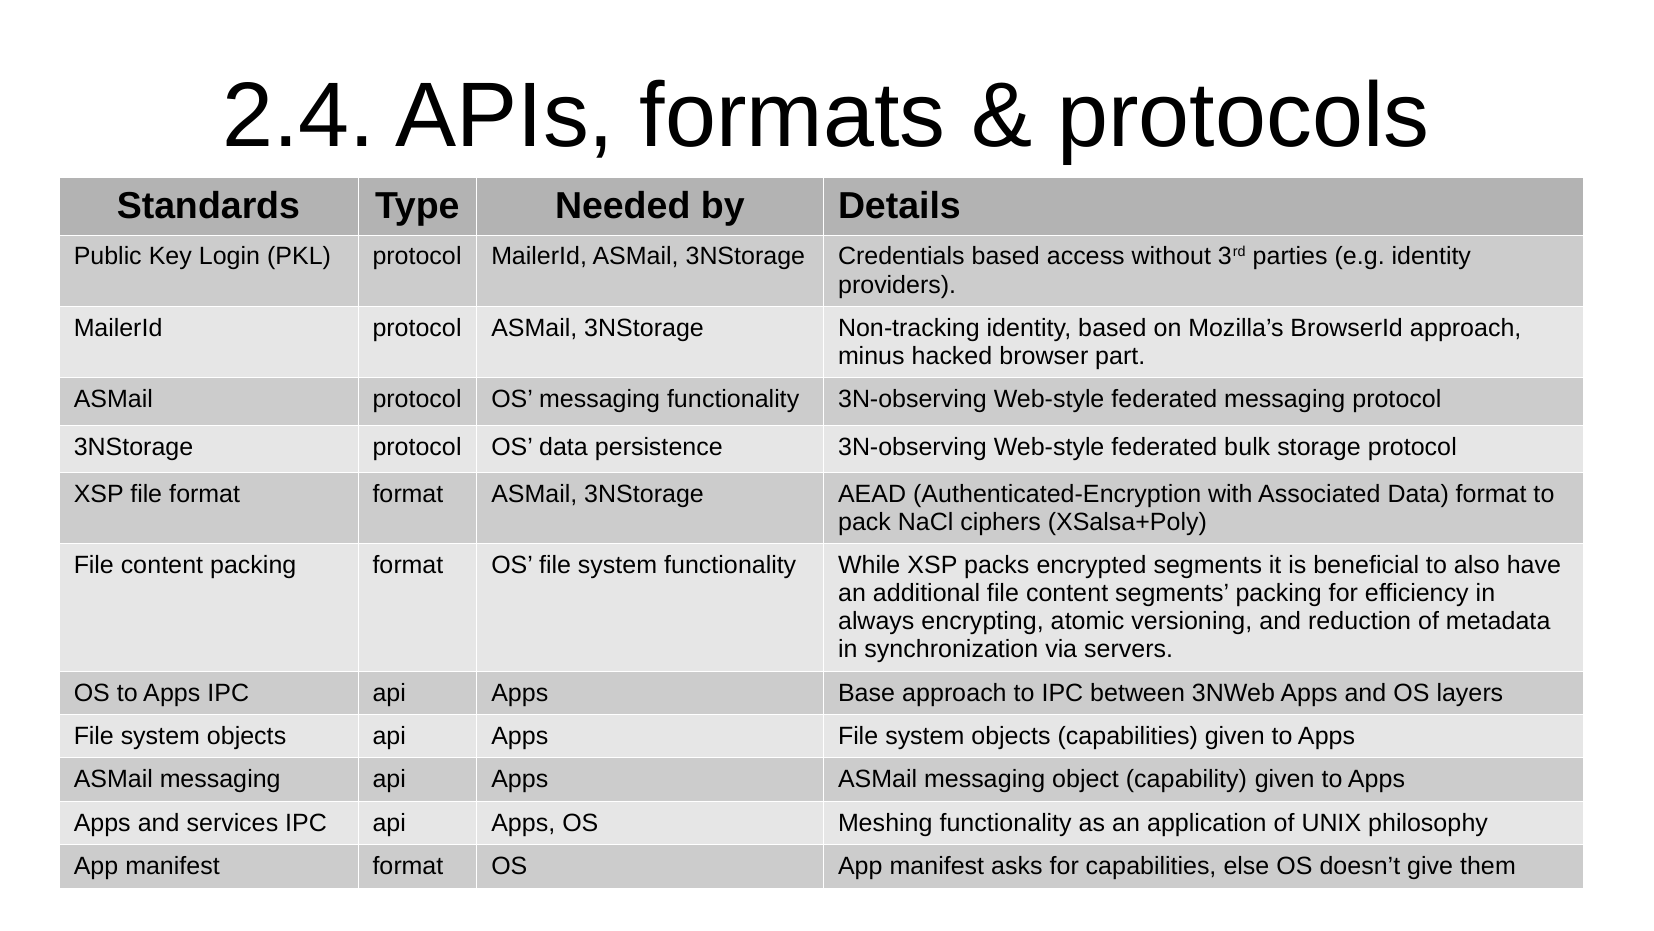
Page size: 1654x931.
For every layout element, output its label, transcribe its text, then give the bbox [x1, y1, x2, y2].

table_cell Apps, OS [477, 802, 823, 844]
table_header Needed by [477, 178, 823, 235]
table_cell ASMail messaging object (capability) given to Apps [824, 758, 1583, 801]
table_cell api [359, 715, 476, 757]
table_cell api [359, 758, 476, 801]
table_cell While XSP packs encrypted segments it is beneficial to also have an additional file content segments’ packing for efficiency in always encrypting, atomic versioning, and reduction of metadata in synchronization via servers. [824, 544, 1583, 671]
table_cell 3NStorage [60, 426, 358, 472]
table_cell 3N-observing Web-style federated messaging protocol [824, 378, 1583, 425]
table_cell OS’ data persistence [477, 426, 823, 472]
table_header Type [359, 178, 476, 235]
table_cell Base approach to IPC between 3NWeb Apps and OS layers [824, 672, 1583, 714]
title 2.4. APIs, formats & protocols [82, 37, 1571, 177]
table_cell protocol [359, 236, 476, 306]
table_cell Credentials based access without 3rd parties (e.g. identity providers). [824, 236, 1583, 306]
table_cell OS’ messaging functionality [477, 378, 823, 425]
table_cell XSP file format [60, 473, 358, 543]
table_cell protocol [359, 426, 476, 472]
table_cell File system objects [60, 715, 358, 757]
table_cell Apps [477, 758, 823, 801]
table_cell OS to Apps IPC [60, 672, 358, 714]
table_cell Apps [477, 715, 823, 757]
table_cell MailerId, ASMail, 3NStorage [477, 236, 823, 306]
table_header Details [824, 178, 1583, 235]
table_cell format [359, 473, 476, 543]
table_cell format [359, 544, 476, 671]
table_cell 3N-observing Web-style federated bulk storage protocol [824, 426, 1583, 472]
table_cell Apps [477, 672, 823, 714]
table_cell App manifest asks for capabilities, else OS doesn’t give them [824, 845, 1583, 888]
table_cell File content packing [60, 544, 358, 671]
table_cell protocol [359, 378, 476, 425]
table_cell ASMail, 3NStorage [477, 473, 823, 543]
table_cell Non-tracking identity, based on Mozilla’s BrowserId approach, minus hacked browser part. [824, 307, 1583, 377]
table_cell Apps and services IPC [60, 802, 358, 844]
table_cell ASMail [60, 378, 358, 425]
table_cell ASMail messaging [60, 758, 358, 801]
table_cell OS’ file system functionality [477, 544, 823, 671]
table_cell protocol [359, 307, 476, 377]
table_cell api [359, 672, 476, 714]
table_header Standards [60, 178, 358, 235]
table_cell format [359, 845, 476, 888]
table_cell ASMail, 3NStorage [477, 307, 823, 377]
table_cell AEAD (Authenticated-Encryption with Associated Data) format to pack NaCl ciphers (XSalsa+Poly) [824, 473, 1583, 543]
table_cell Public Key Login (PKL) [60, 236, 358, 306]
table_cell Meshing functionality as an application of UNIX philosophy [824, 802, 1583, 844]
table_cell App manifest [60, 845, 358, 888]
table_cell File system objects (capabilities) given to Apps [824, 715, 1583, 757]
table_cell api [359, 802, 476, 844]
table_cell OS [477, 845, 823, 888]
table_cell MailerId [60, 307, 358, 377]
